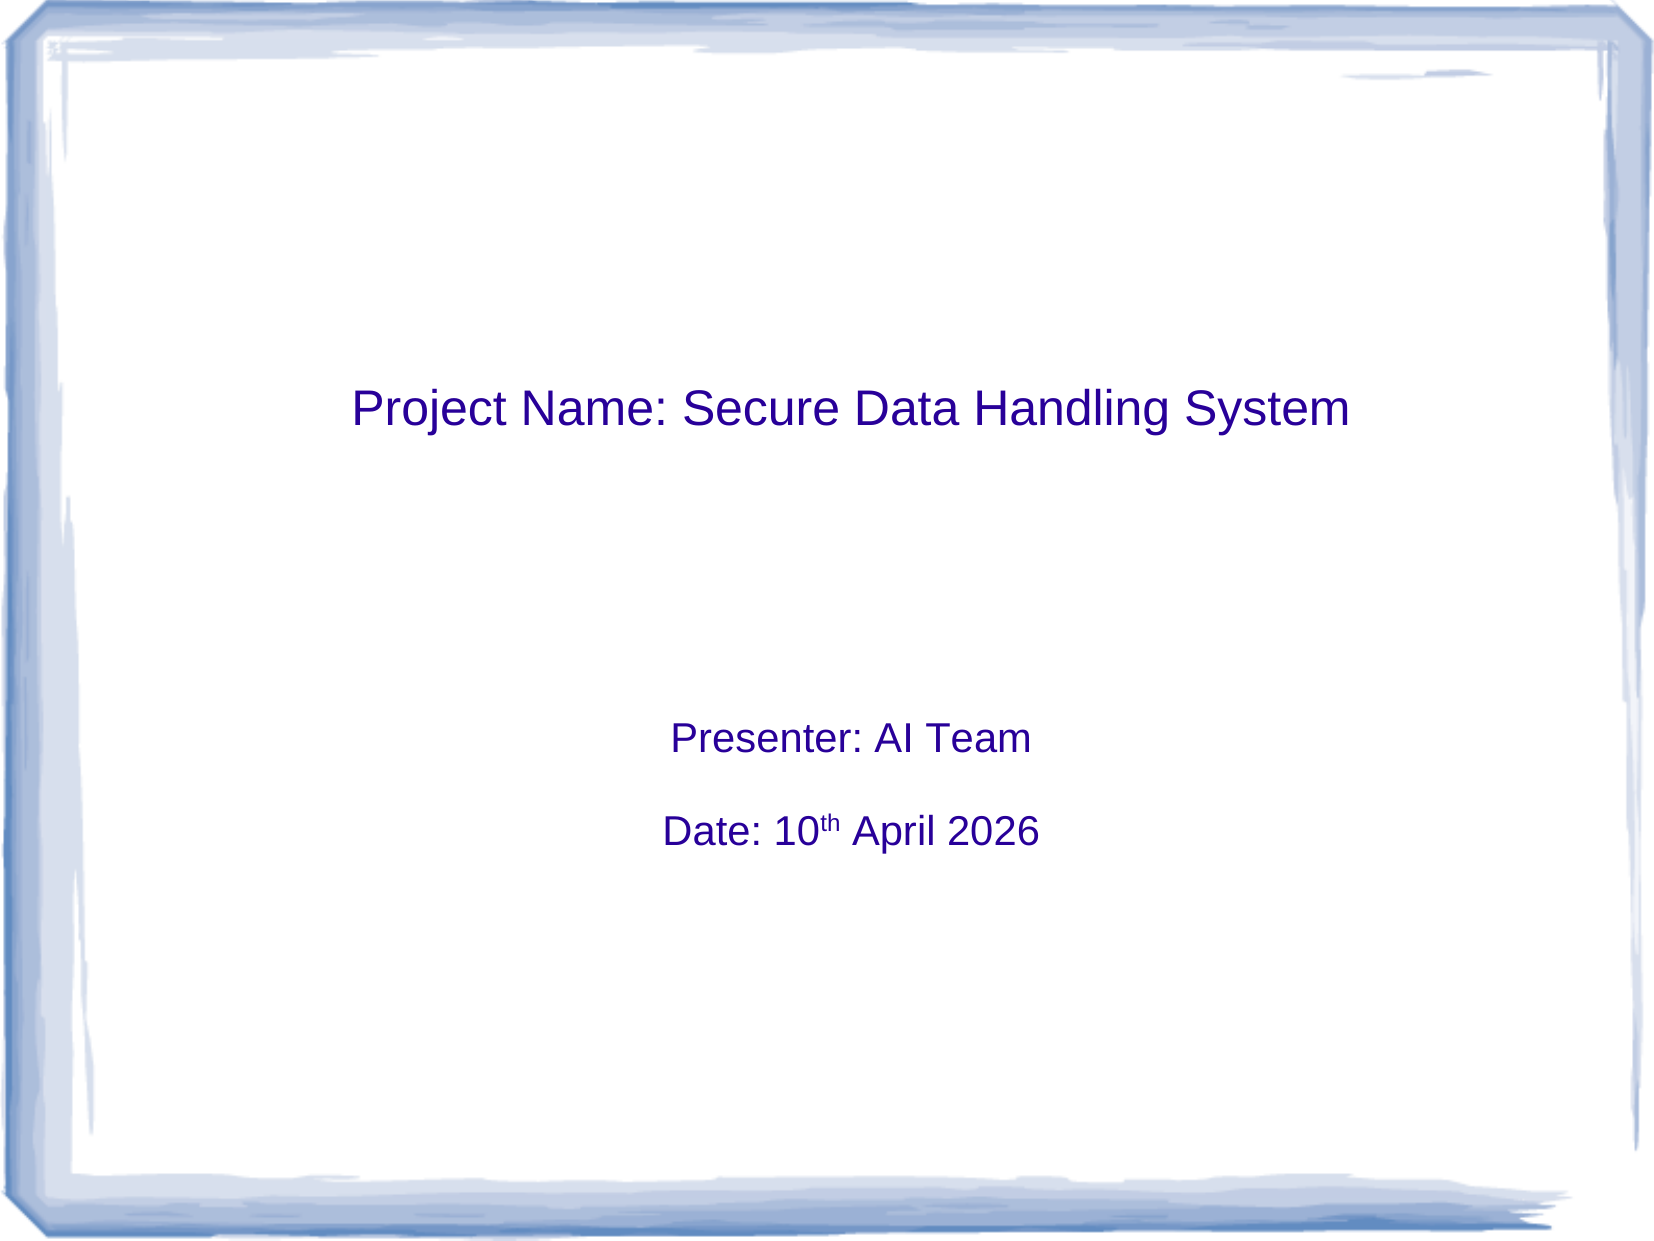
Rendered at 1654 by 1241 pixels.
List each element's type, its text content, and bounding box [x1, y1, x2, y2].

title Project Name: Secure Data Handling System Presenter: AI Team Date: 10th April 2026 [82, 49, 1621, 1186]
picture [0, 0, 1654, 1241]
